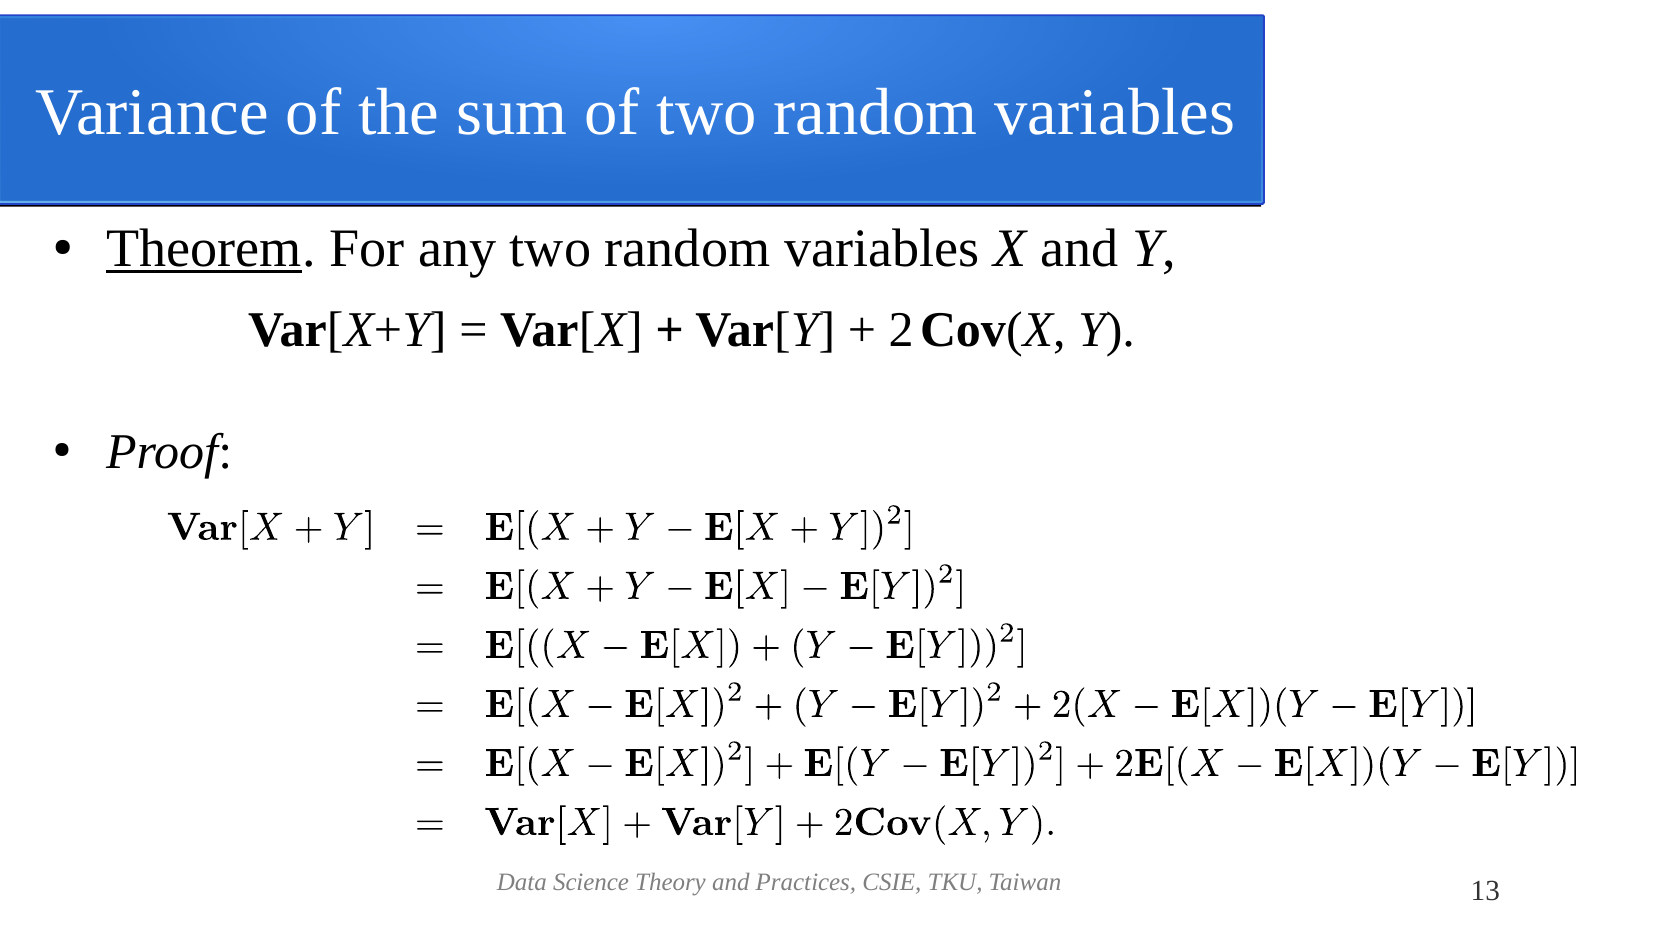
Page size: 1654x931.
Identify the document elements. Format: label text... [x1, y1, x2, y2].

picture [165, 503, 1578, 847]
list Theorem. For any two random variables X and Y, Var[X+Y] = Var[X] + Var[Y] + 2 Cov(X, Y). Proof: [35, 218, 1524, 758]
title Variance of the sum of two random variables [35, 35, 1264, 189]
